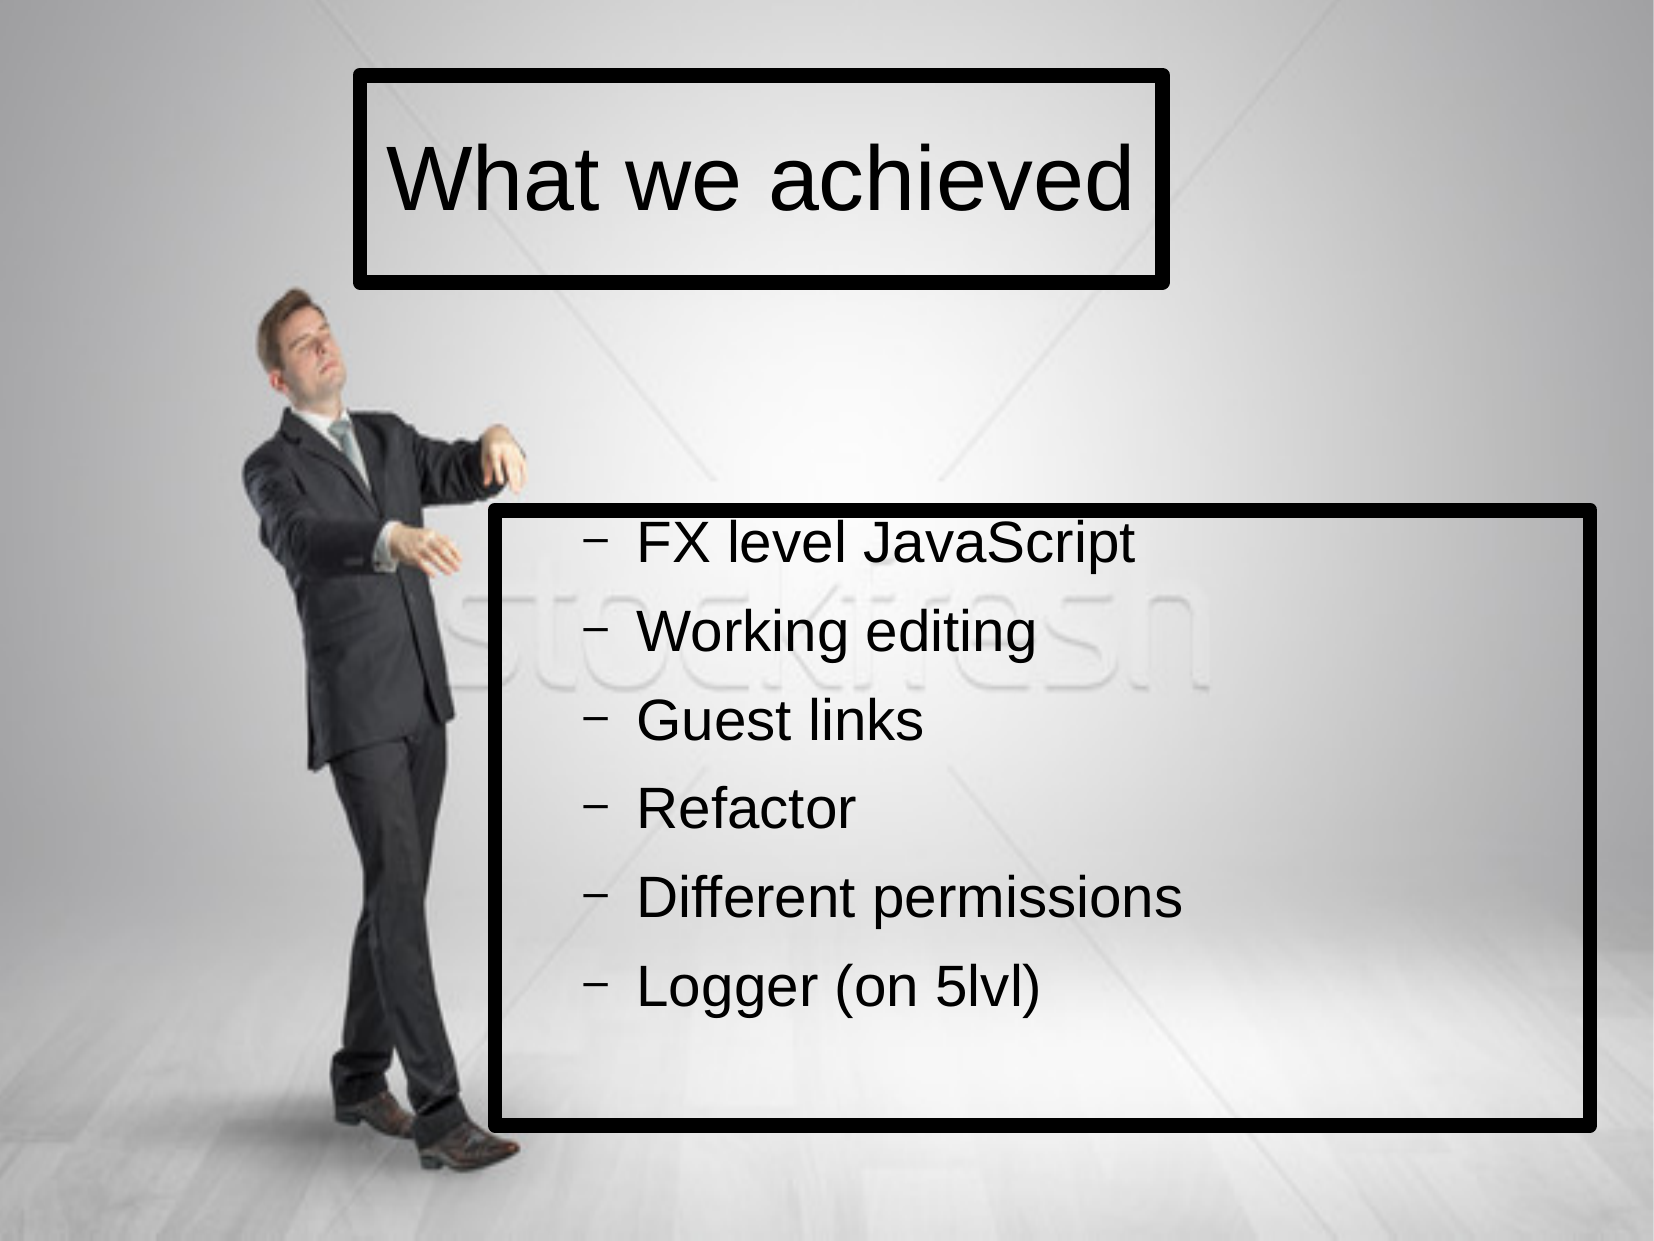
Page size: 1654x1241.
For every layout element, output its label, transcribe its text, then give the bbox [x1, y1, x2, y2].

list FX level JavaScript Working editing Guest links Refactor Different permissions Logger (on 5lvl) [495, 510, 1591, 1126]
title What we achieved [360, 75, 1163, 283]
picture [0, 0, 1654, 1241]
